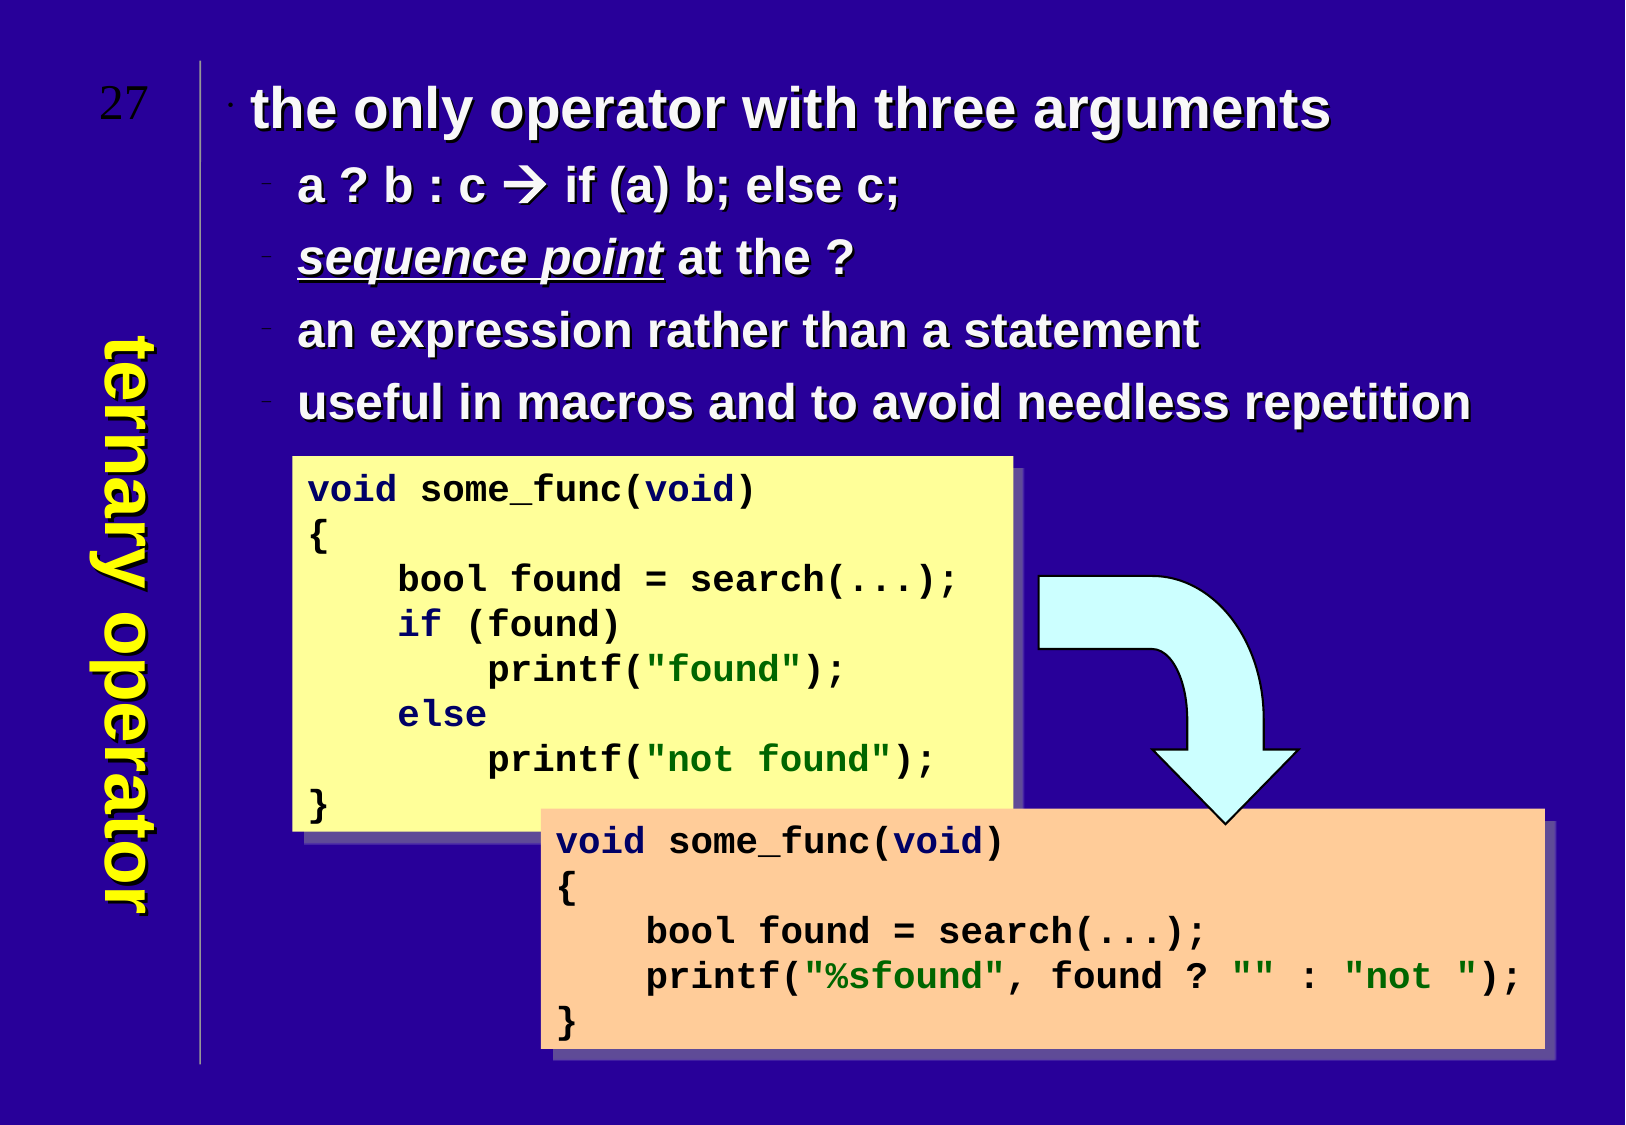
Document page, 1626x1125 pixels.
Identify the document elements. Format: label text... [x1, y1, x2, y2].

list the only operator with three arguments a ? b : c  if (a) b; else c; sequence point at the ? an expression rather than a statement useful in macros and to avoid needless repetition [212, 62, 1550, 1063]
title ternary operator [50, 187, 188, 1063]
text_box [1038, 575, 1299, 825]
text_box void some_func(void) { bool found = search(...); if (found) printf("found"); else printf("not found"); } [292, 456, 1014, 832]
text_box void some_func(void) { bool found = search(...); printf("%sfound", found ? "" : "not "); } [540, 808, 1545, 1049]
